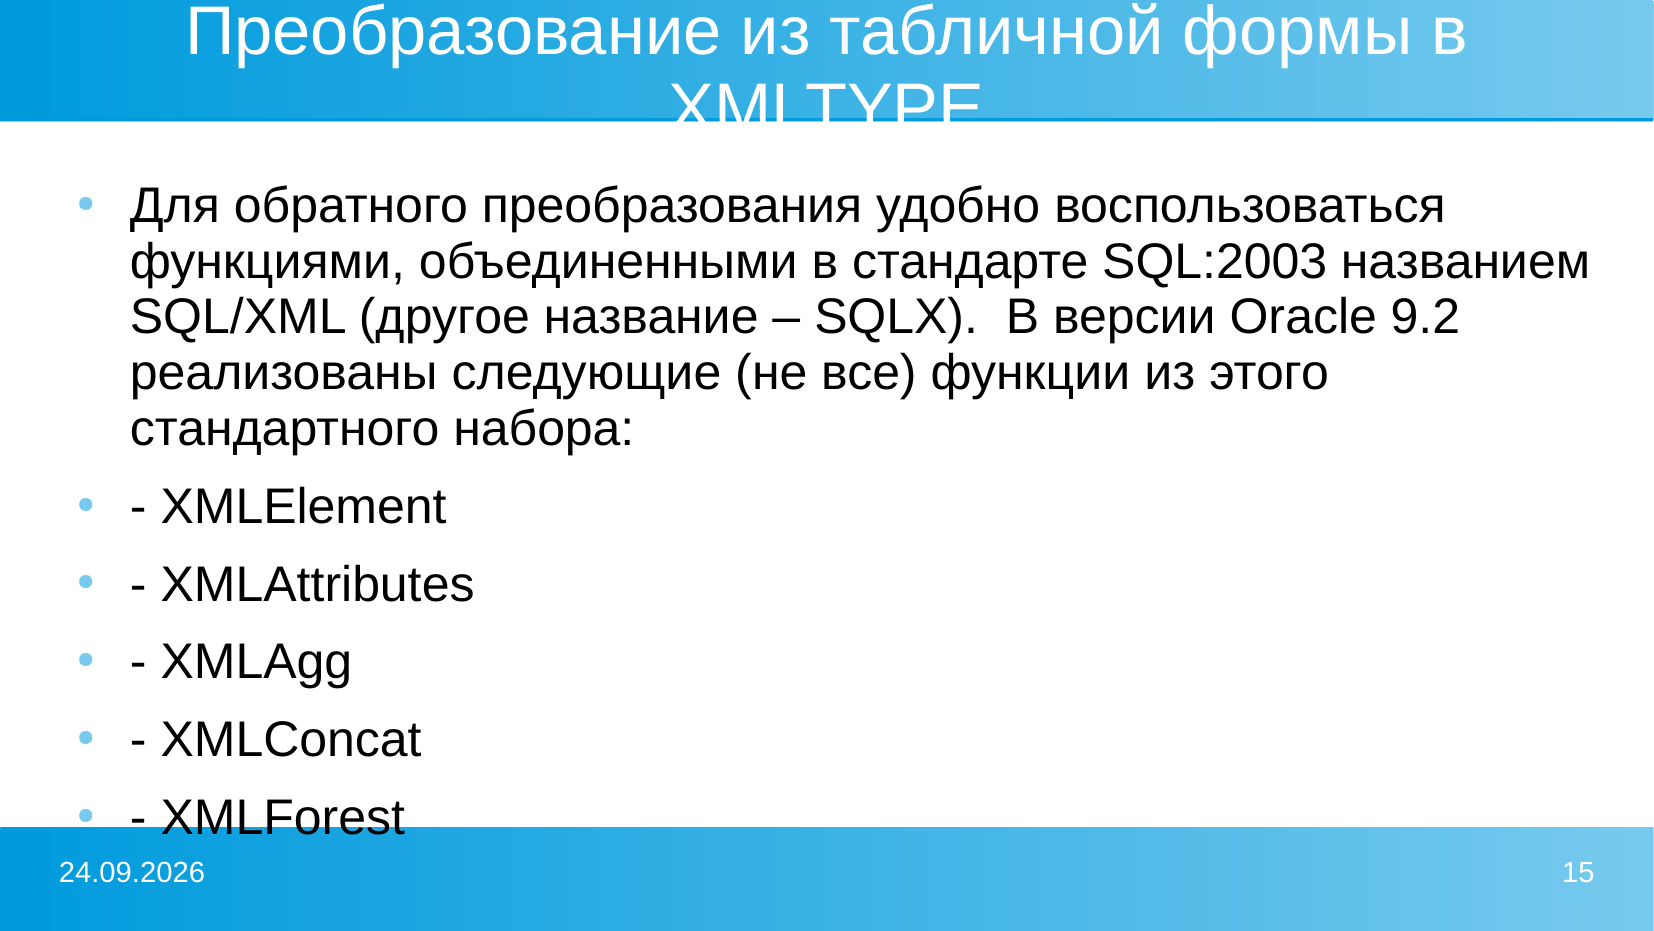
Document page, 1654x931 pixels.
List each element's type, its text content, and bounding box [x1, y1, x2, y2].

list Для обратного преобразования удобно воспользоваться функциями, объединенными в стандарте SQL:2003 названием SQL/XML (другое название – SQLX). В версии Oracle 9.2 реализованы следующие (не все) функции из этого стандартного набора: - XMLElement - XMLAttributes - XMLAgg - XMLConcat - XMLForest [59, 177, 1595, 768]
title Преобразование из табличной формы в XMLTYPE [59, 0, 1595, 146]
